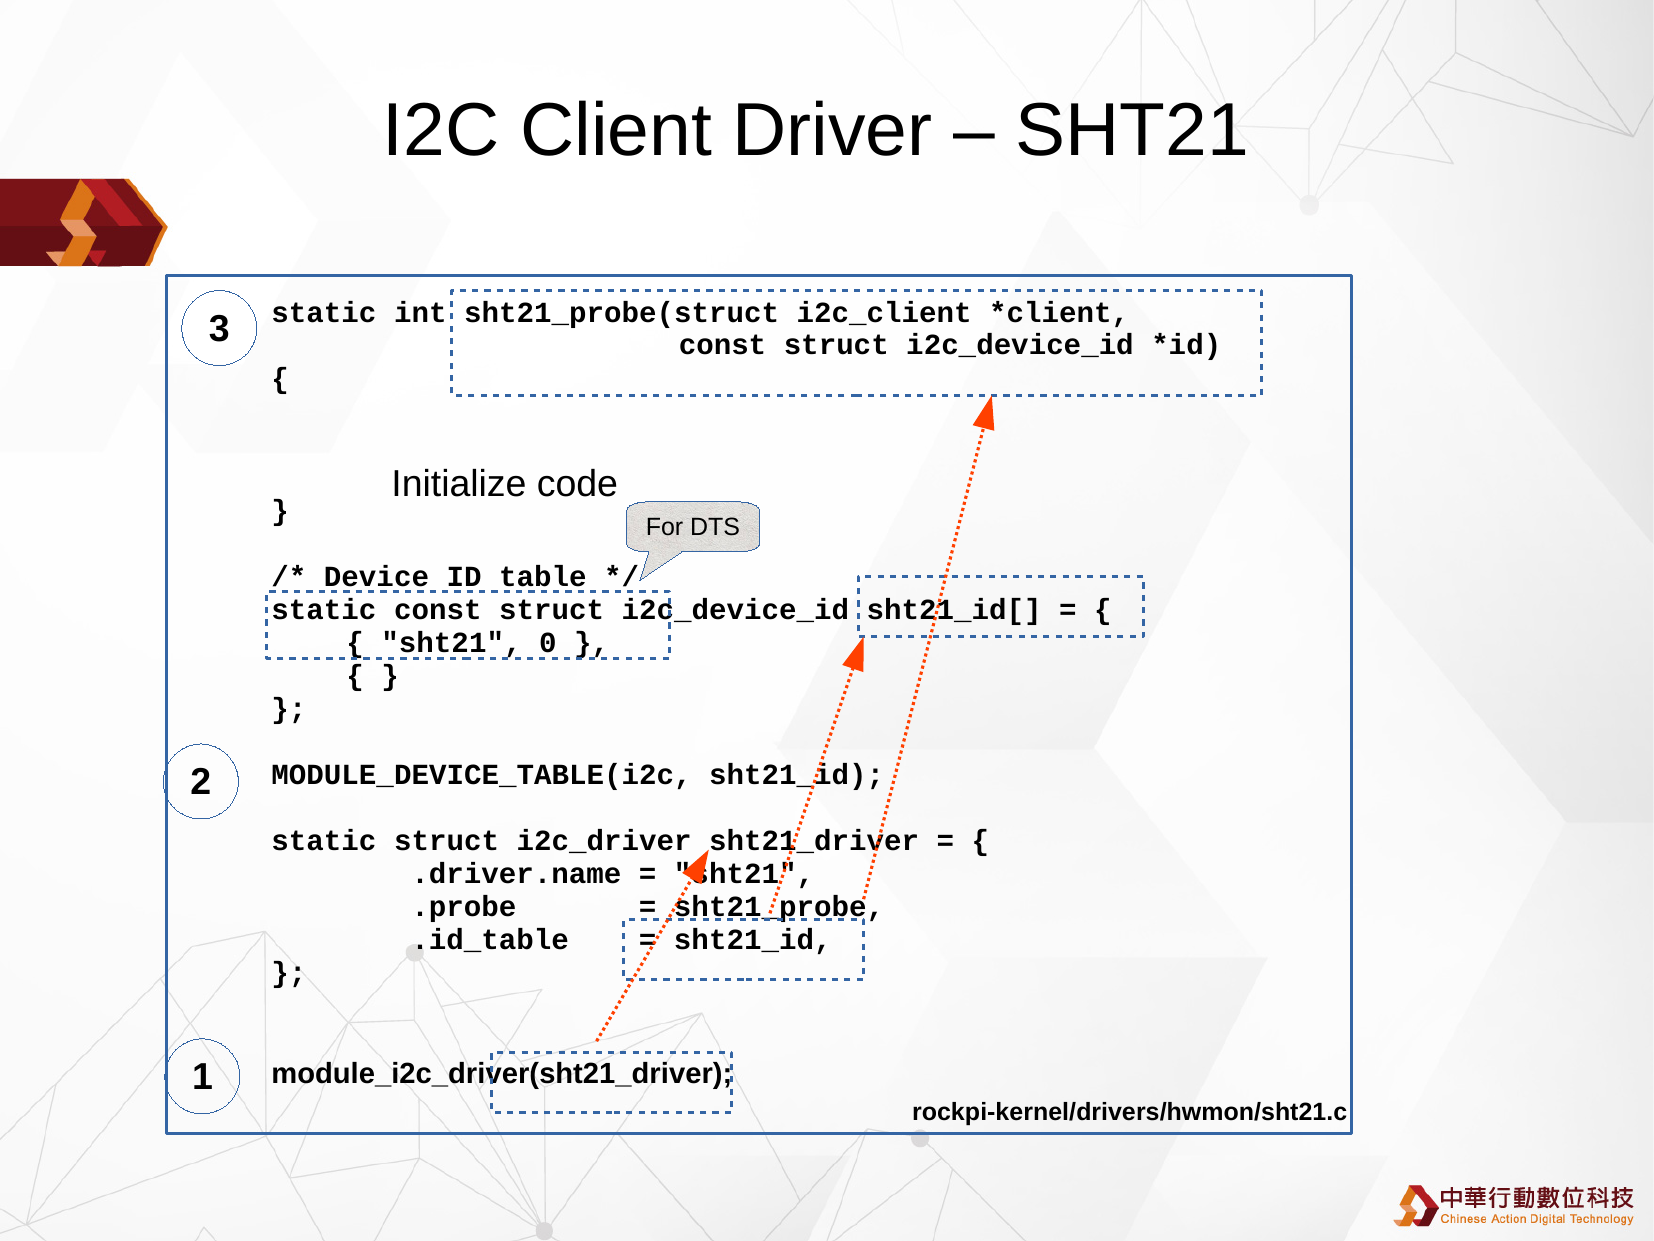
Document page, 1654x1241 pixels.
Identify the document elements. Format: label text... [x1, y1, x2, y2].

text_box 2 [163, 743, 239, 819]
text_box 3 [181, 290, 257, 366]
text_box rockpi-kernel/drivers/hwmon/sht21.c [897, 1090, 1384, 1135]
text_box 1 [164, 1038, 240, 1114]
text_box static int sht21_probe(struct i2c_client *client, const struct i2c_device_id *id) { } /* Device ID table */ static const struct i2c_device_id sht21_id[] = { { "sht21", 0 }, { } }; MODULE_DEVICE_TABLE(i2c, sht21_id); static struct i2c_driver sht21_driver = { .driver.name = "sht21", .probe = sht21_probe, .id_table = sht21_id, }; module_i2c_driver(sht21_driver); [256, 290, 1350, 1132]
text_box For DTS [626, 501, 760, 581]
picture [0, 0, 1654, 1241]
title I2C Client Driver – SHT21 [236, 70, 1418, 189]
text_box static int sht21_probe(struct i2c_client *client, const struct i2c_device_id *id) { } /* Device ID table */ static const struct i2c_device_id sht21_id[] = { { "sht21", 0 }, { } }; MODULE_DEVICE_TABLE(i2c, sht21_id); static struct i2c_driver sht21_driver = { .driver.name = "sht21", .probe = sht21_probe, .id_table = sht21_id, }; module_i2c_driver(sht21_driver); [256, 290, 1517, 1196]
text_box Initialize code [376, 455, 647, 513]
